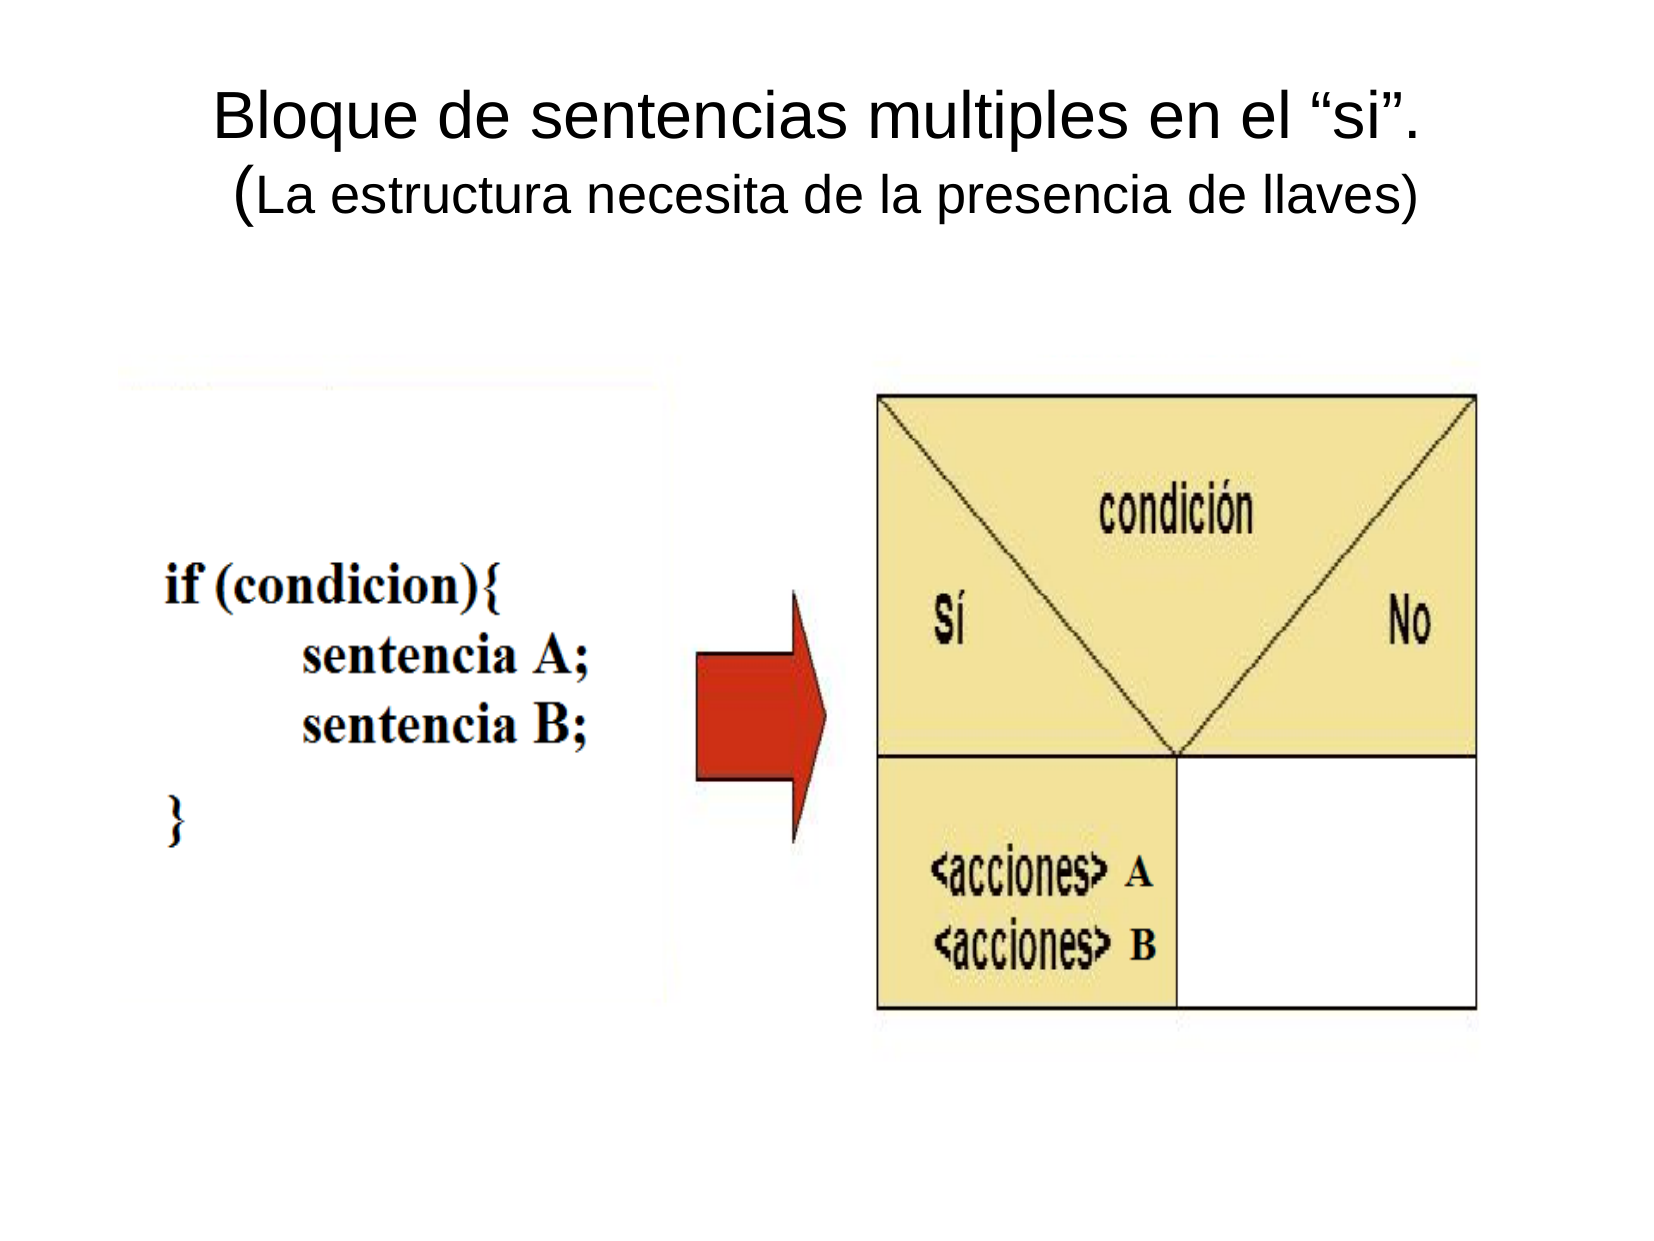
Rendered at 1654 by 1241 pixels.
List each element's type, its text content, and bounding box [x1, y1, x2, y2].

title Bloque de sentencias multiples en el “si”. (La estructura necesita de la presencia de llaves) [82, 49, 1571, 257]
picture [118, 315, 1536, 1063]
